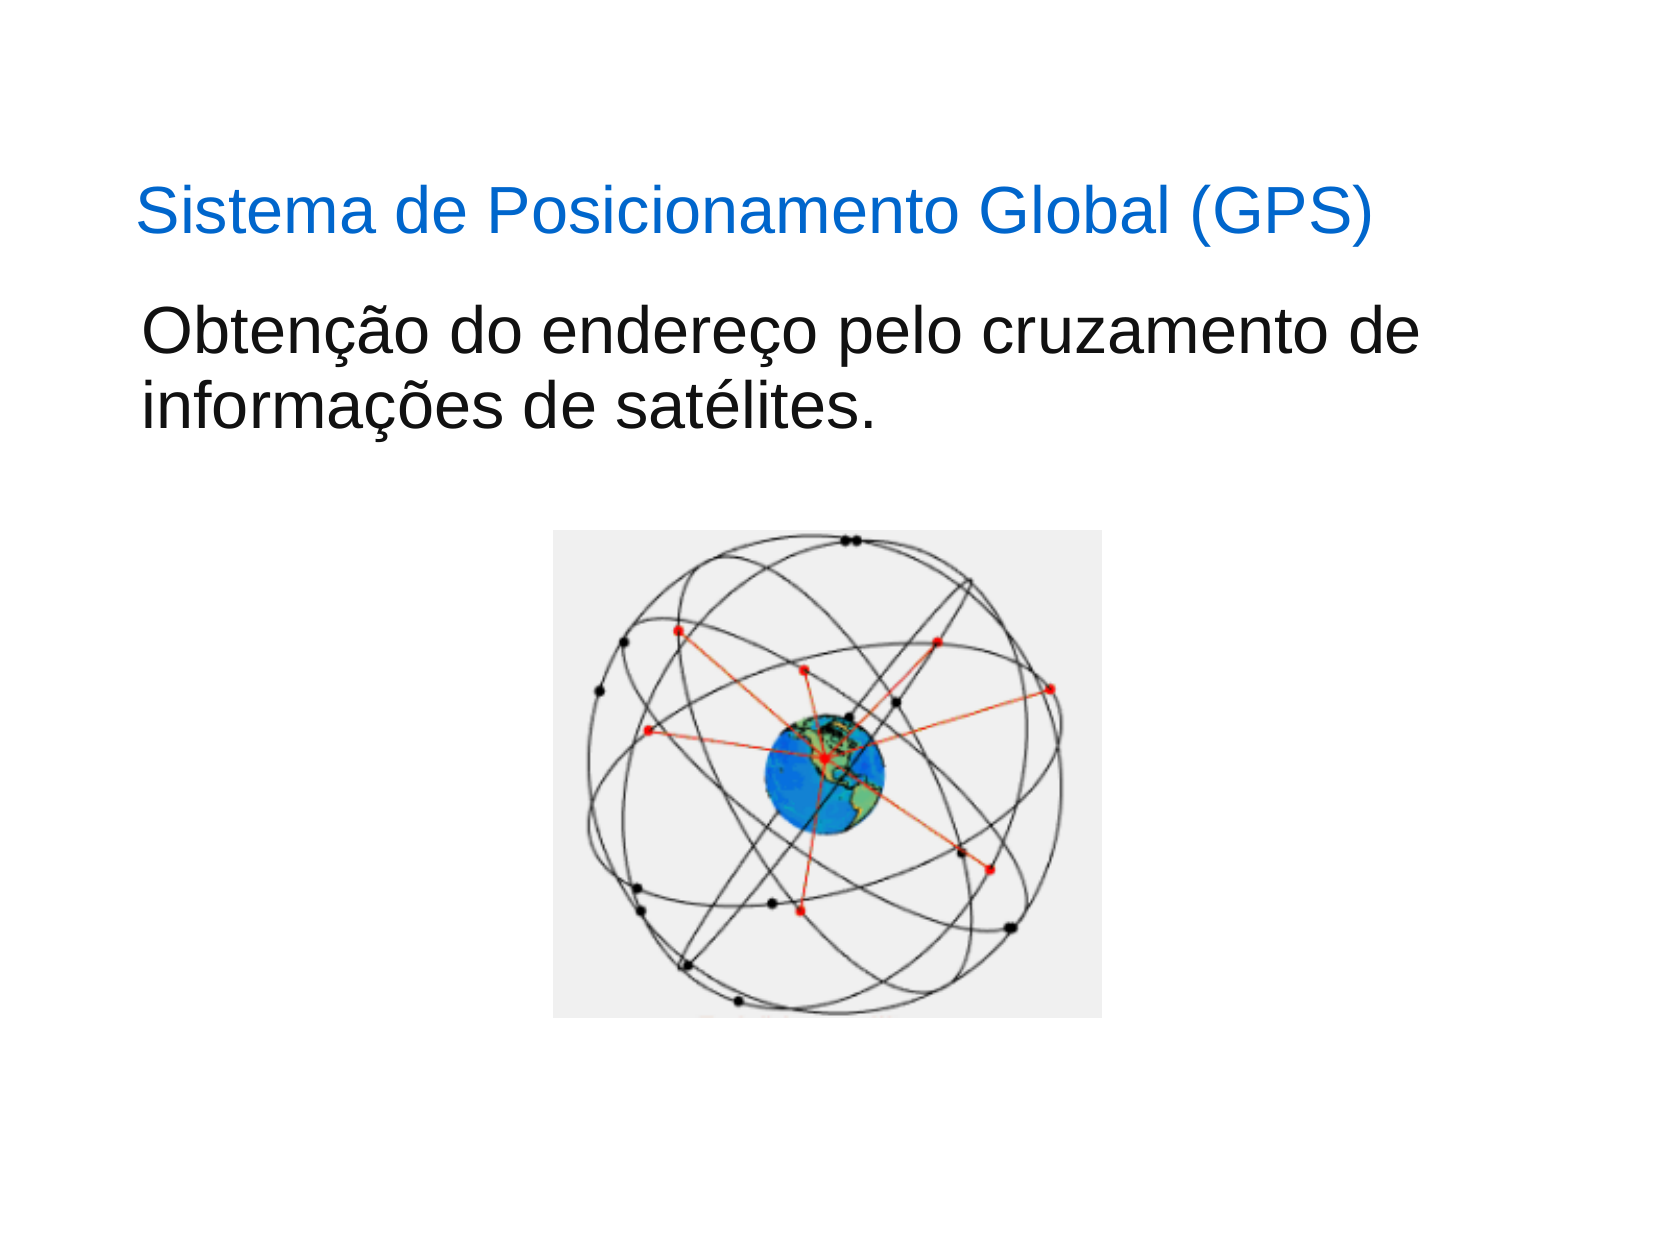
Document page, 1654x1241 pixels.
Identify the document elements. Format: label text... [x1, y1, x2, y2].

picture [553, 530, 1102, 1019]
text_box Sistema de Posicionamento Global (GPS) [0, 165, 1548, 284]
list Obtenção do endereço pelo cruzamento de informações de satélites. [70, 188, 1560, 1003]
